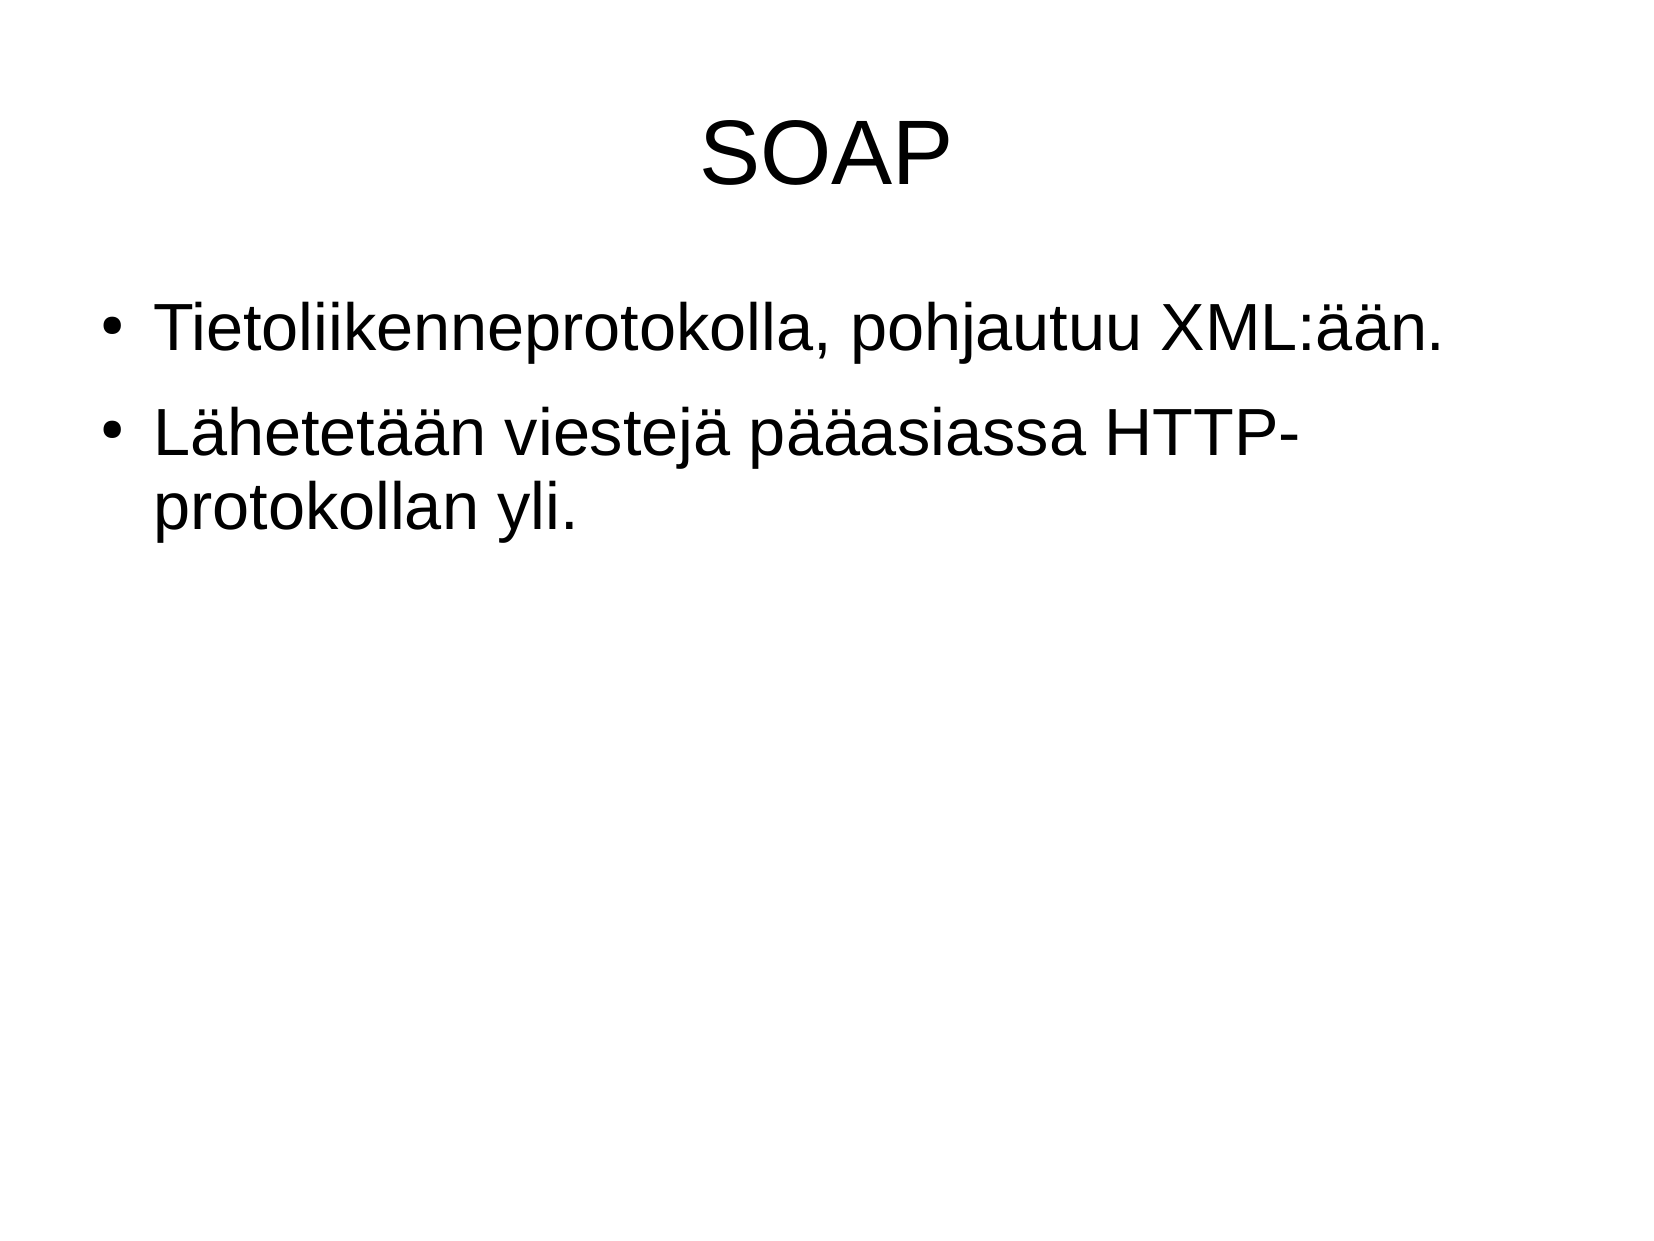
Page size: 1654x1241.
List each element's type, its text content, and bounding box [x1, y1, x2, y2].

list Tietoliikenneprotokolla, pohjautuu XML:ään. Lähetetään viestejä pääasiassa HTTP-protokollan yli. [82, 290, 1571, 1010]
title SOAP [82, 49, 1571, 257]
